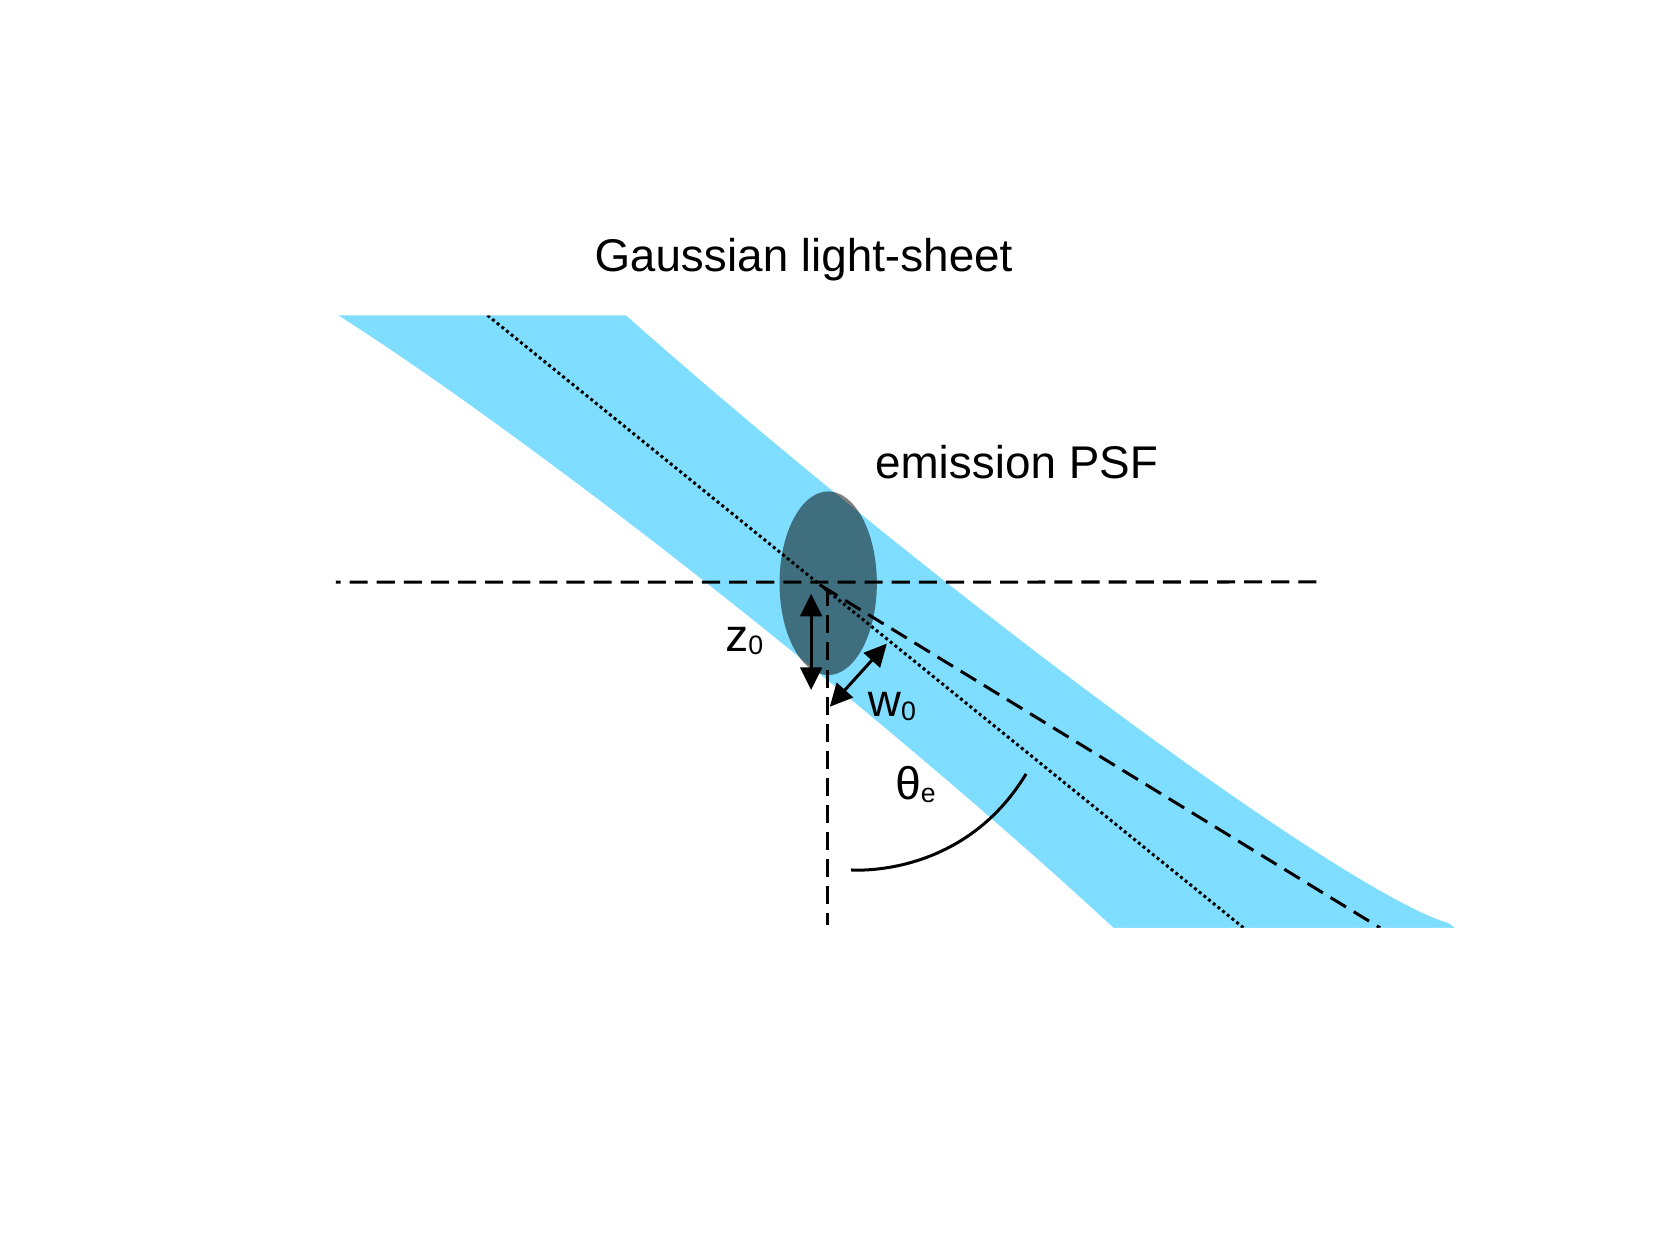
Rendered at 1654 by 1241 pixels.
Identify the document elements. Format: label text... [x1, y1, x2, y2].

text_box θe [858, 750, 973, 837]
text_box [0, 0, 1654, 1238]
text_box z0 [687, 602, 801, 689]
text_box Gaussian light-sheet [575, 222, 1033, 322]
text_box w0 [835, 667, 949, 754]
text_box emission PSF [829, 429, 1204, 525]
